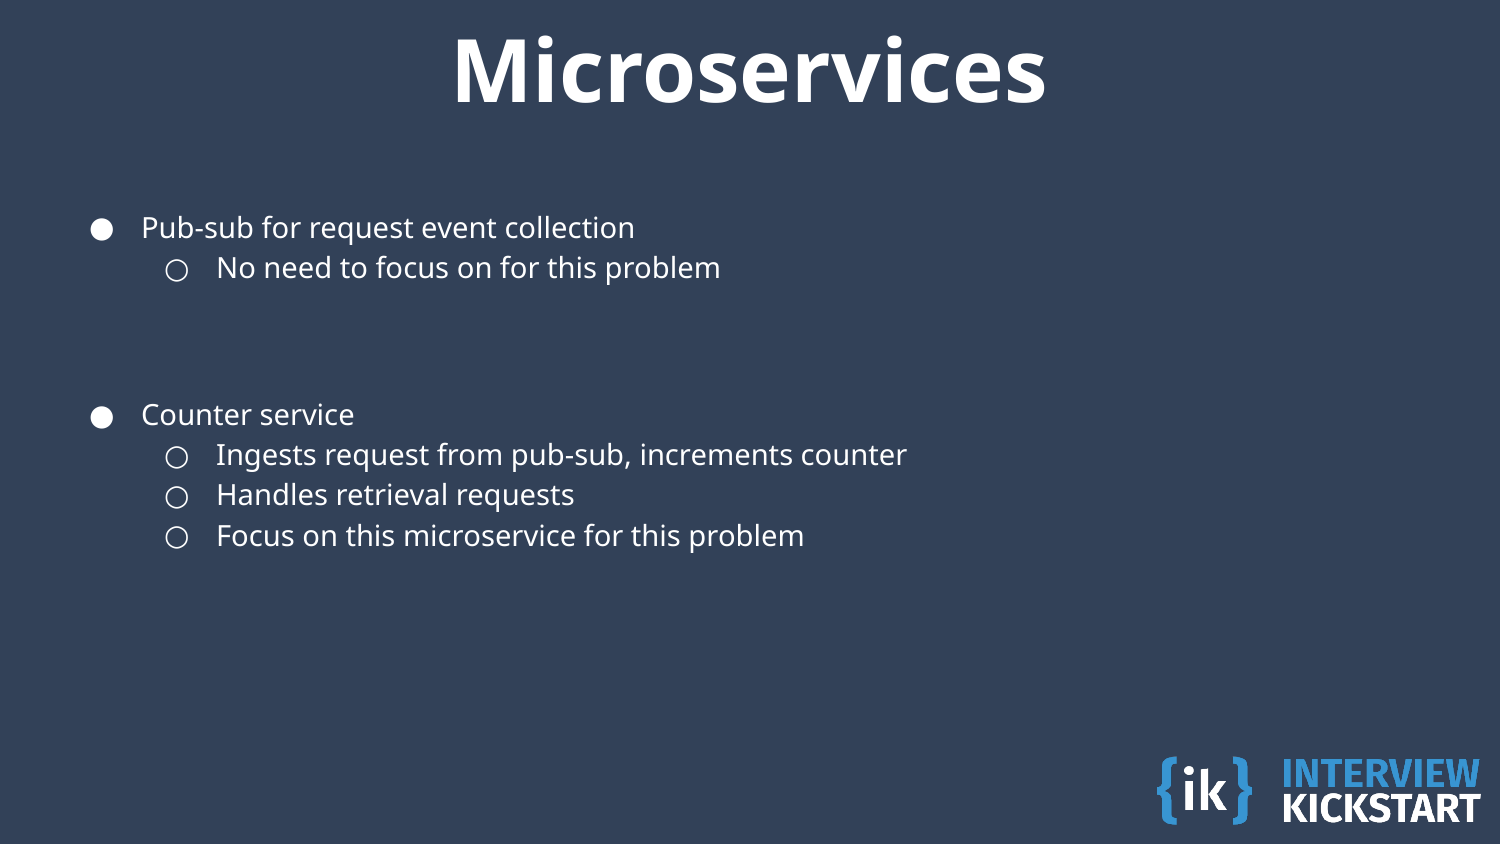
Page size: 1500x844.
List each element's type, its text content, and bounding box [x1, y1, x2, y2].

title Microservices [51, 0, 1449, 94]
picture [1151, 751, 1491, 830]
list Pub-sub for request event collection No need to focus on for this problem Counter service Ingests request from pub-sub, increments counter Handles retrieval requests Focus on this microservice for this problem [51, 189, 1449, 750]
